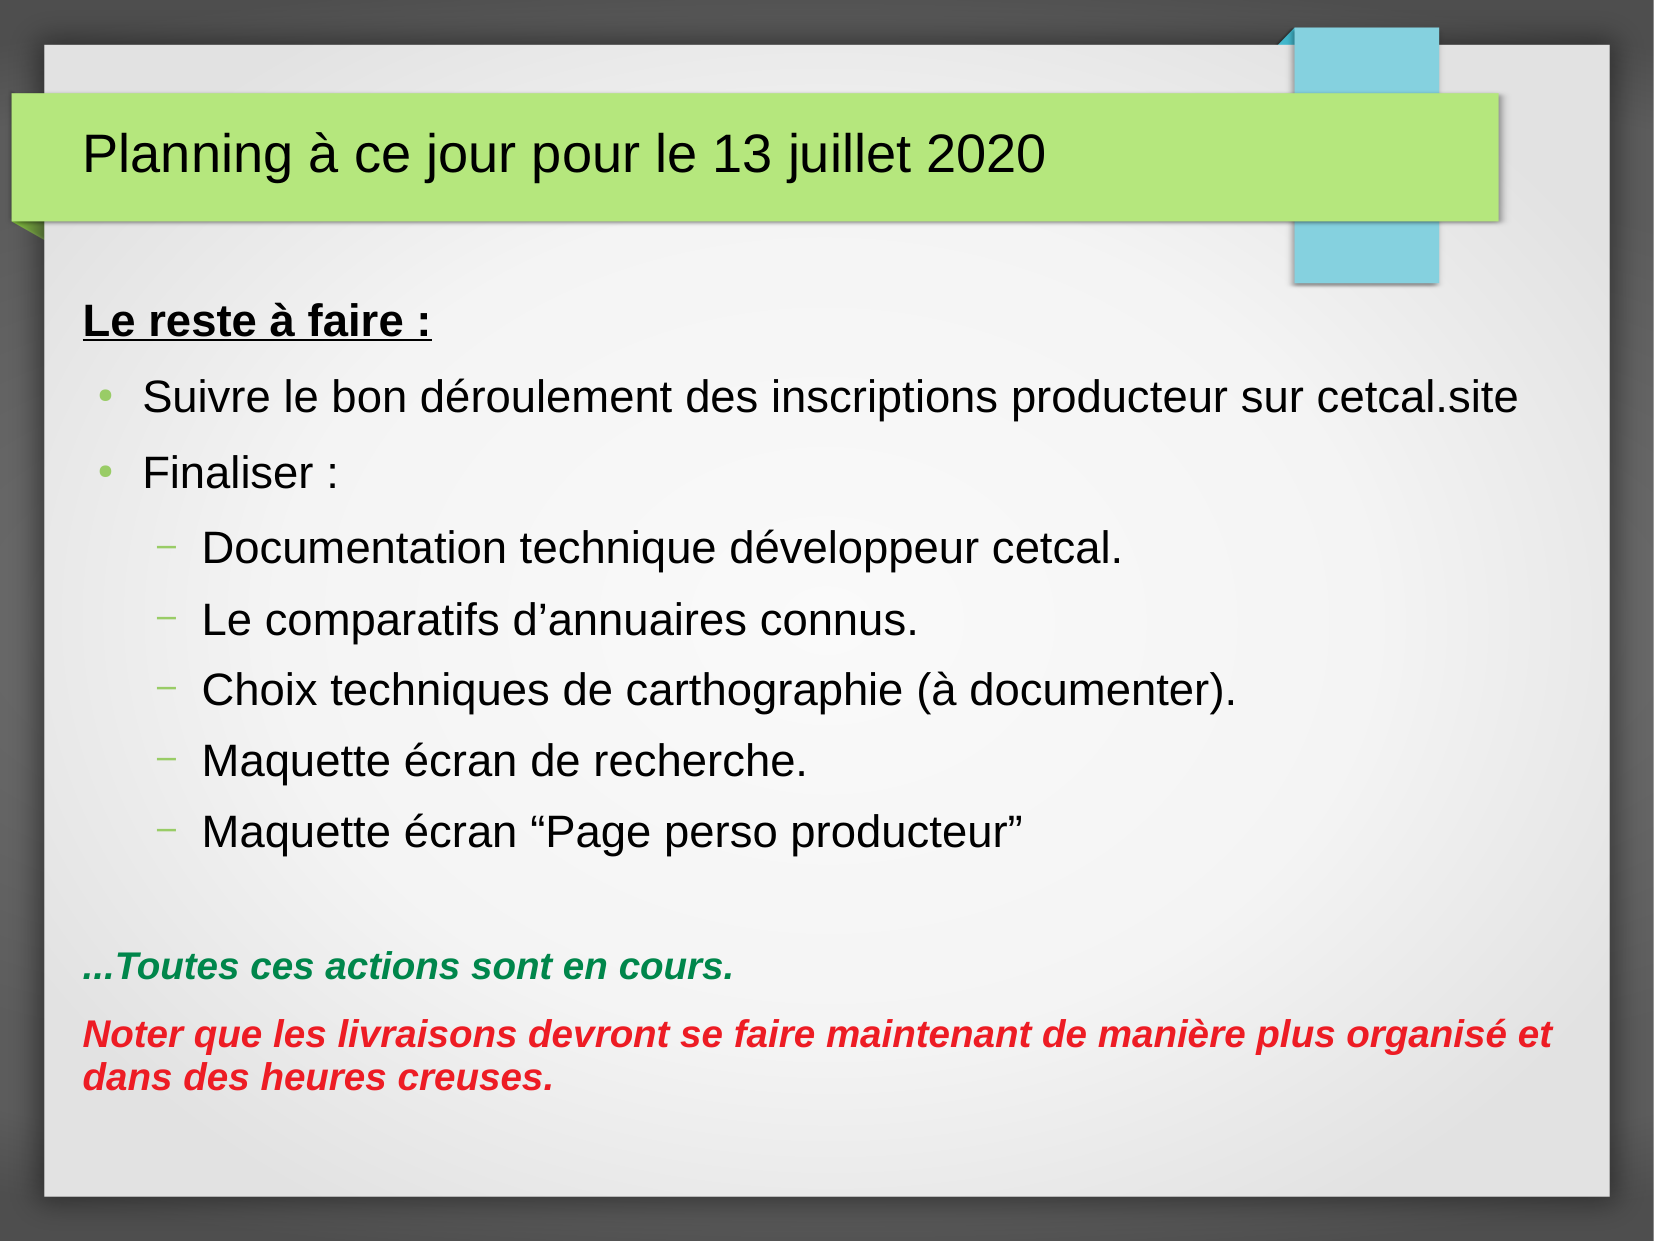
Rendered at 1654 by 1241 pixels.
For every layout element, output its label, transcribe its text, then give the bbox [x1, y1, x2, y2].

list Le reste à faire : Suivre le bon déroulement des inscriptions producteur sur cetcal.site Finaliser : Documentation technique développeur cetcal. Le comparatifs d’annuaires connus. Choix techniques de carthographie (à documenter). Maquette écran de recherche. Maquette écran “Page perso producteur” ...Toutes ces actions sont en cours. Noter que les livraisons devront se faire maintenant de manière plus organisé et dans des heures creuses. [82, 295, 1571, 1111]
picture [0, 0, 1654, 1241]
title Planning à ce jour pour le 13 juillet 2020 [82, 94, 1264, 213]
